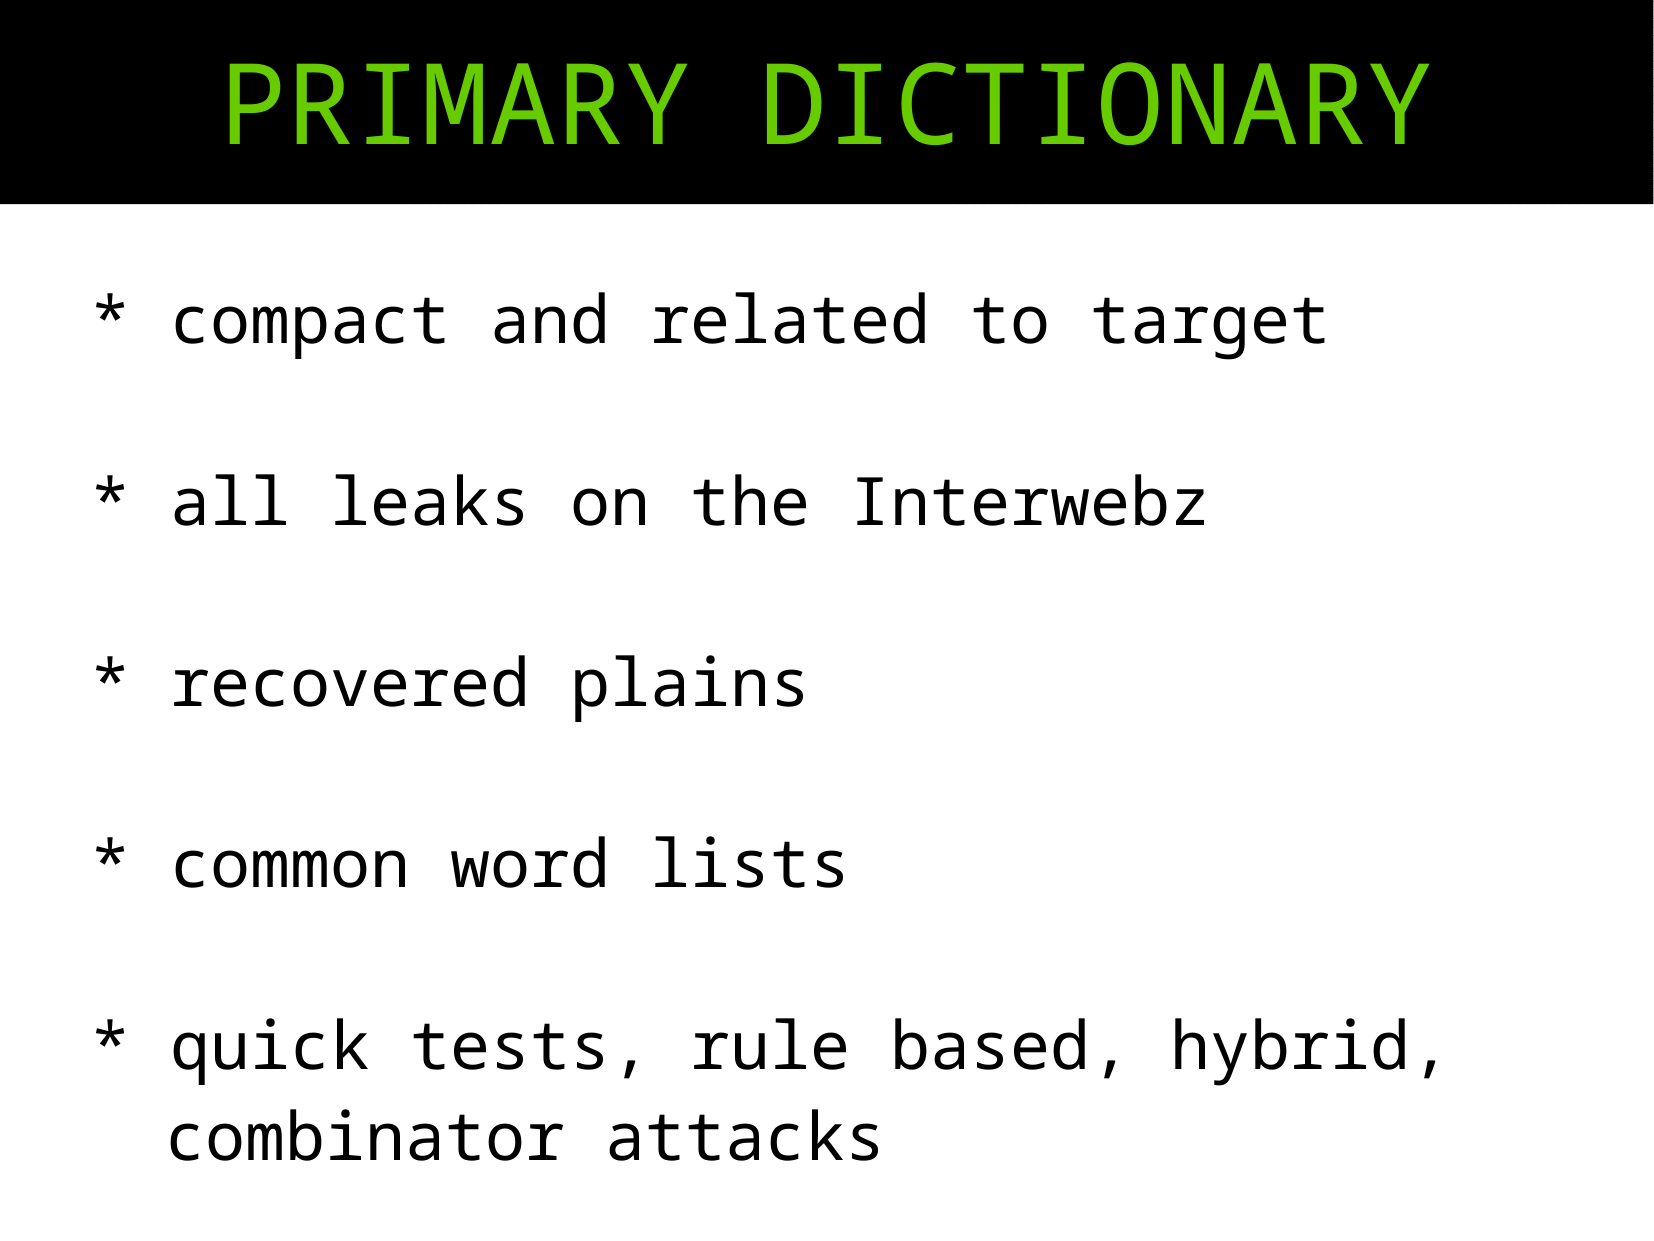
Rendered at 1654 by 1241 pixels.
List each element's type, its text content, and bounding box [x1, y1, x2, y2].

title PRIMARY DICTIONARY [0, 0, 1654, 205]
subtitle * compact and related to target * all leaks on the Interwebz * recovered plains * common word lists * quick tests, rule based, hybrid, combinator attacks [90, 305, 1621, 1146]
